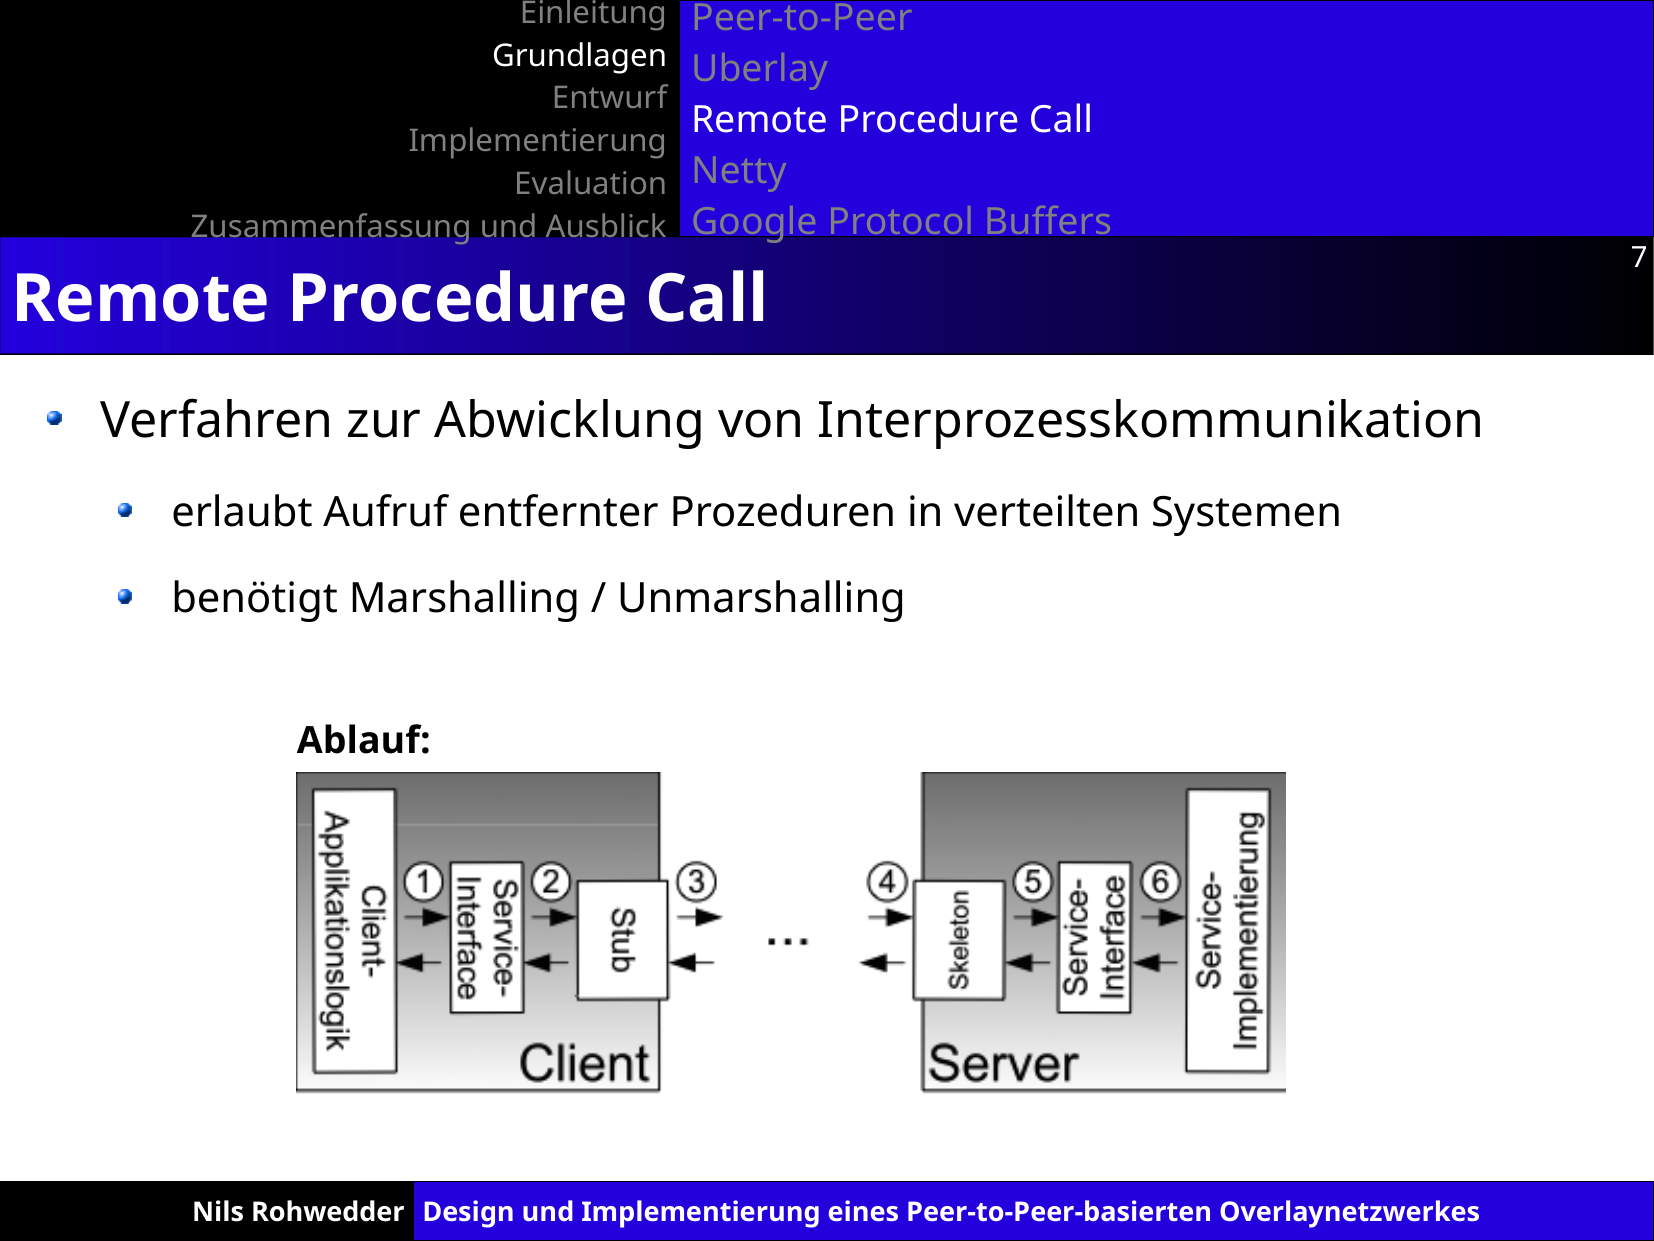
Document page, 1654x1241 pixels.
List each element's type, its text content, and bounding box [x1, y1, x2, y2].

picture [296, 772, 1286, 1106]
title Remote Procedure Call [11, 236, 1388, 355]
picture [0, 237, 11, 355]
list Verfahren zur Abwicklung von Interprozesskommunikation erlaubt Aufruf entfernter Prozeduren in verteilten Systemen benötigt Marshalling / Unmarshalling [29, 383, 1625, 606]
picture [1388, 237, 1654, 355]
